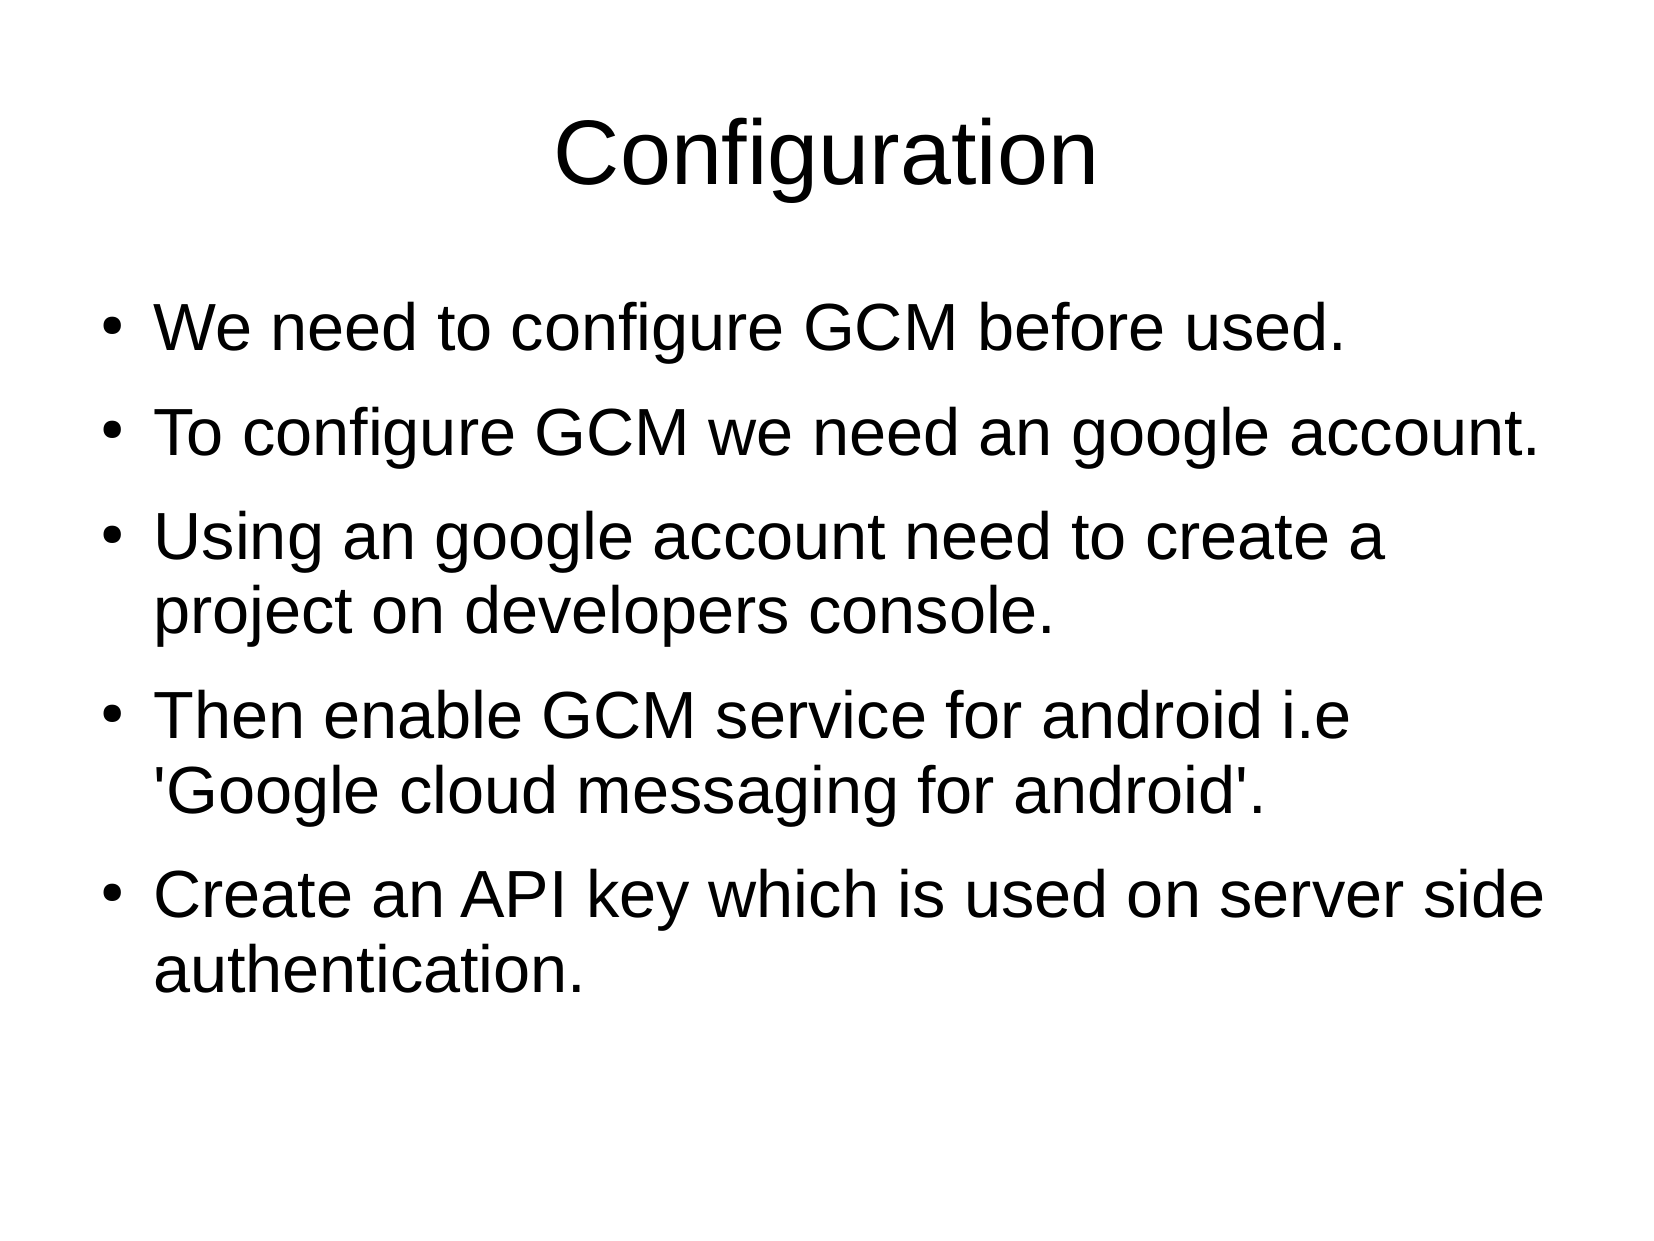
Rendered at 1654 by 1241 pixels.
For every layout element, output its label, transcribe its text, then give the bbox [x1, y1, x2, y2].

title Configuration [82, 49, 1571, 257]
list We need to configure GCM before used. To configure GCM we need an google account. Using an google account need to create a project on developers console. Then enable GCM service for android i.e 'Google cloud messaging for android'. Create an API key which is used on server side authentication. [82, 290, 1571, 1010]
